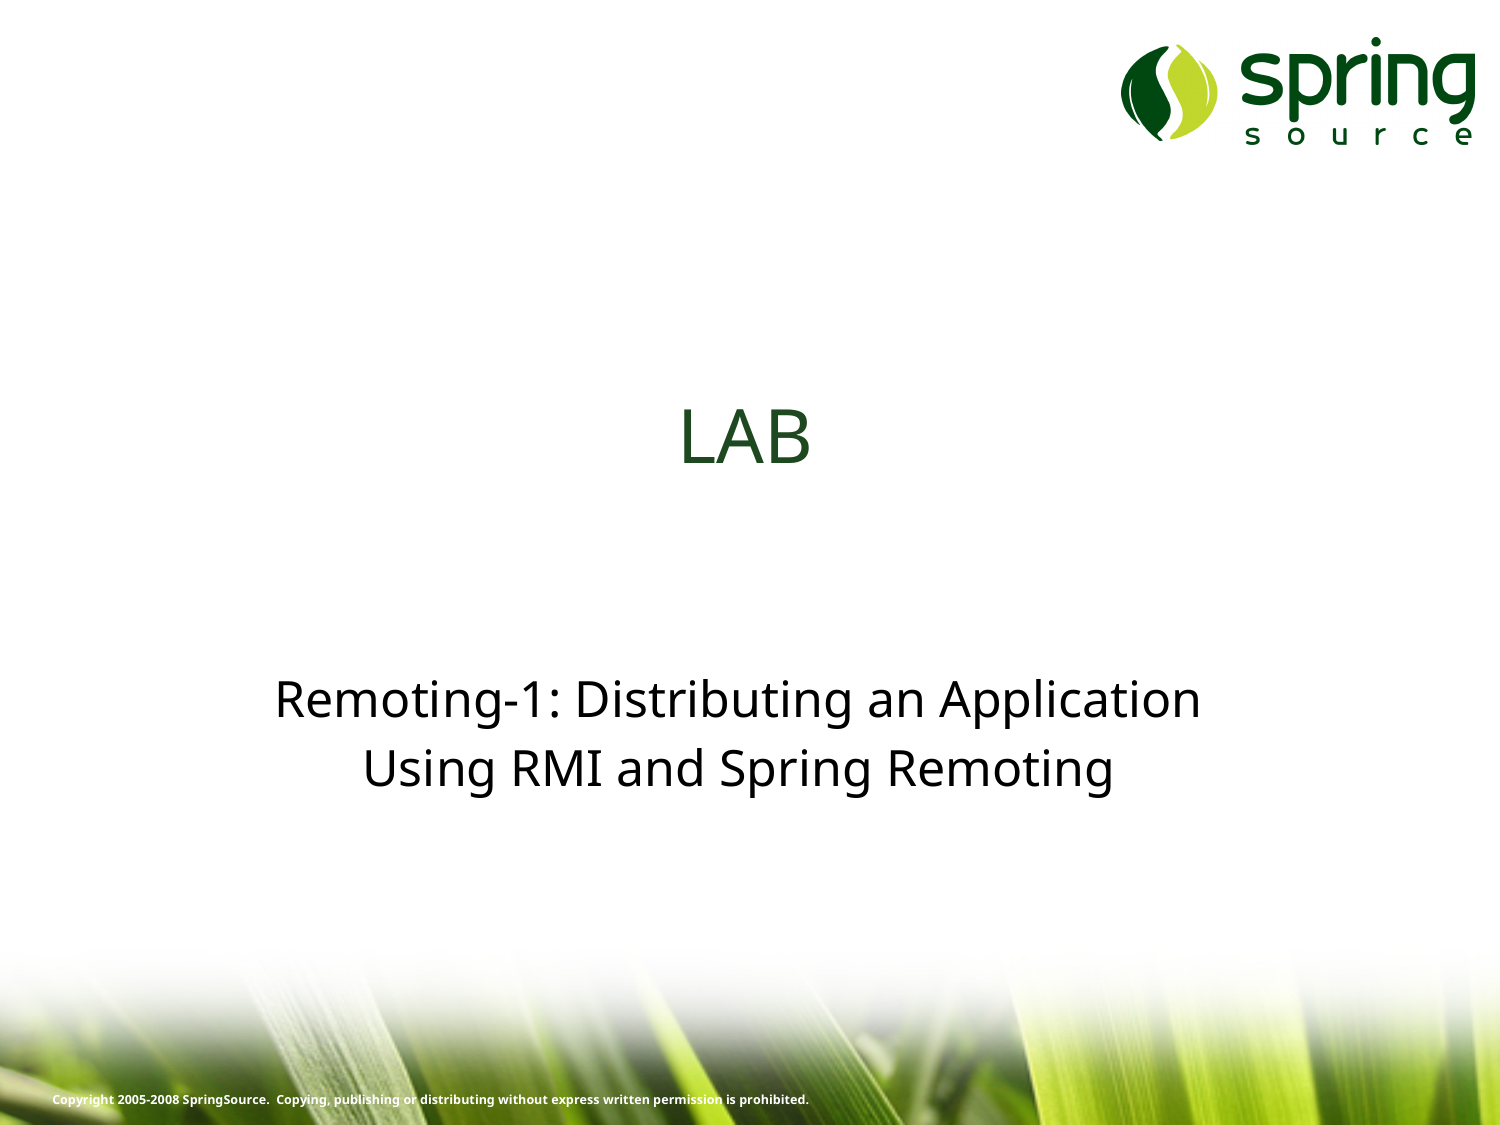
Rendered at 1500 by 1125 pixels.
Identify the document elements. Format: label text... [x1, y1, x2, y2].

picture [0, 944, 1500, 1125]
picture [1121, 37, 1475, 145]
subtitle Remoting-1: Distributing an Application Using RMI and Spring Remoting [214, 499, 1265, 788]
title LAB [107, 340, 1383, 529]
